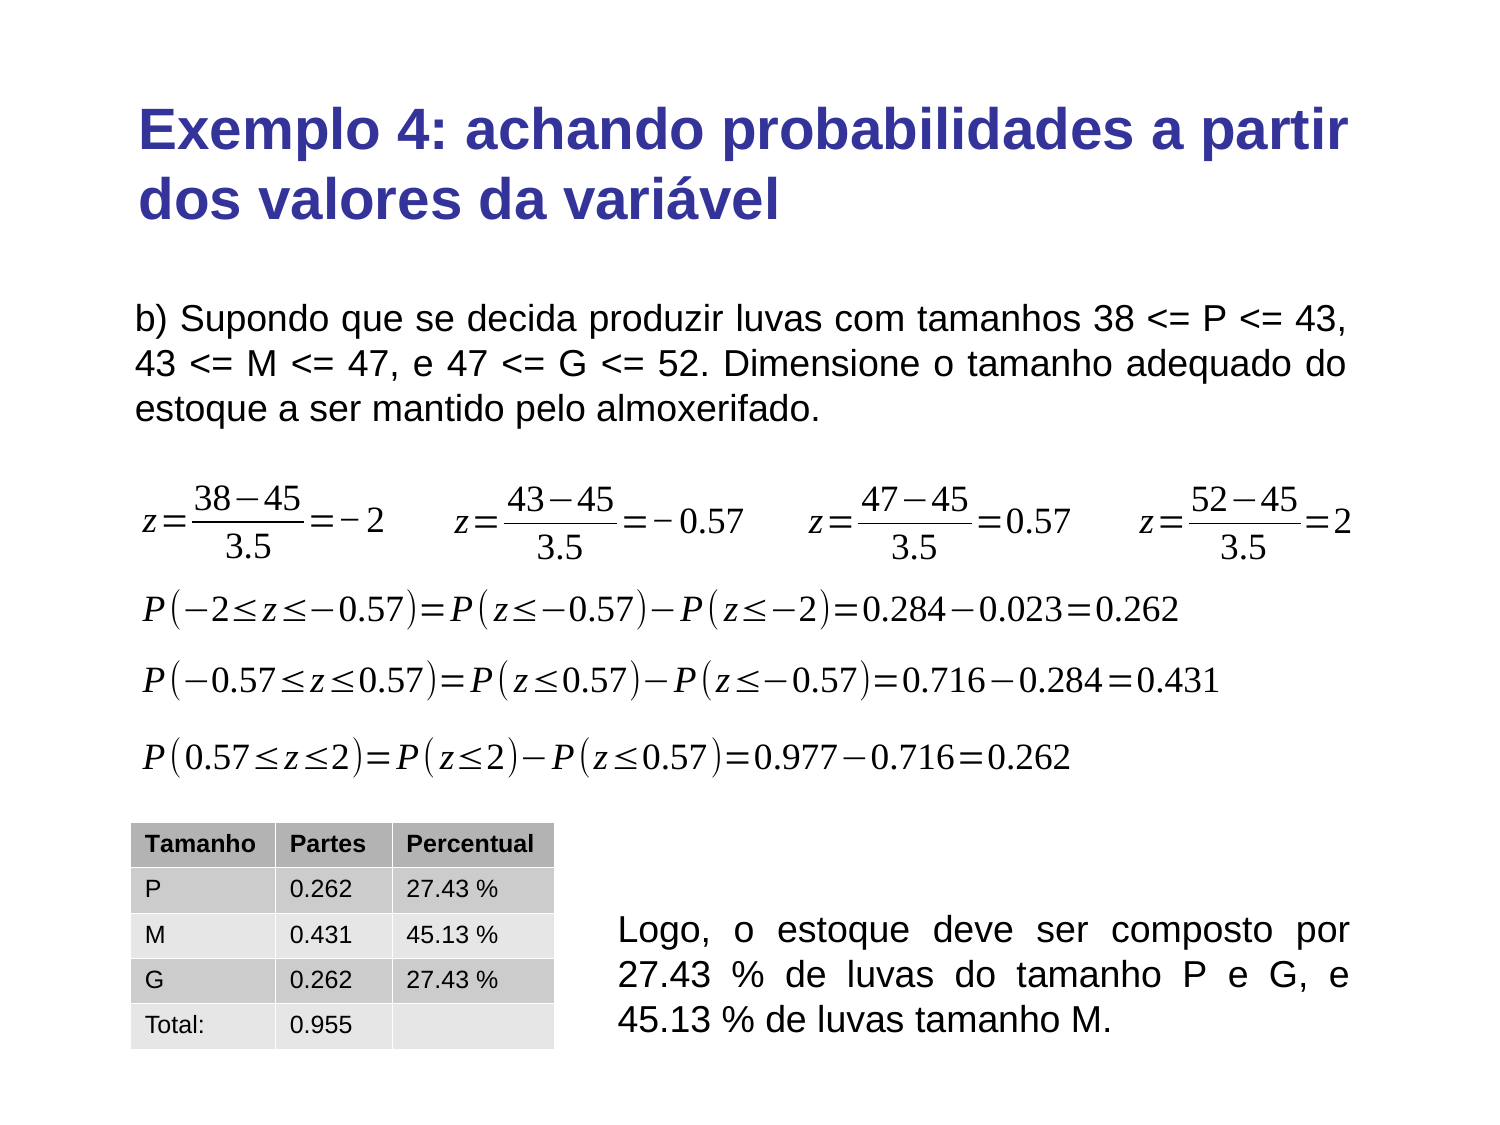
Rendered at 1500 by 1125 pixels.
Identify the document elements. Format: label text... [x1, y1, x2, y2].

table_header Percentual [393, 823, 554, 867]
text_box Exemplo 4: achando probabilidades a partir dos valores da variável [123, 83, 1400, 240]
table_cell P [131, 868, 275, 913]
table_cell 27.43 % [393, 959, 554, 1003]
table_cell G [131, 959, 275, 1003]
table_cell [393, 1004, 554, 1049]
chart [135, 735, 1077, 780]
text_box Logo, o estoque deve ser composto por 27.43 % de luvas do tamanho P e G, e 45.13 % de luvas tamanho M. [603, 898, 1366, 1048]
chart [135, 658, 1226, 703]
table_cell Total: [131, 1004, 275, 1049]
chart [135, 587, 1186, 632]
table_cell 0.262 [276, 868, 392, 913]
table_cell 27.43 % [393, 868, 554, 913]
table_cell 0.431 [276, 914, 392, 958]
text_box b) Supondo que se decida produzir luvas com tamanhos 38 <= P <= 43, 43 <= M <= 47, e 47 <= G <= 52. Dimensione o tamanho adequado do estoque a ser mantido pelo almoxerifado. [120, 286, 1363, 458]
chart [135, 478, 391, 566]
table_header Tamanho [131, 823, 275, 867]
table_cell M [131, 914, 275, 958]
table_header Partes [276, 823, 392, 867]
table_cell 45.13 % [393, 914, 554, 958]
chart [1131, 479, 1359, 567]
table_cell 0.262 [276, 959, 392, 1003]
chart [801, 479, 1078, 567]
table_cell 0.955 [276, 1004, 392, 1049]
chart [446, 479, 752, 567]
